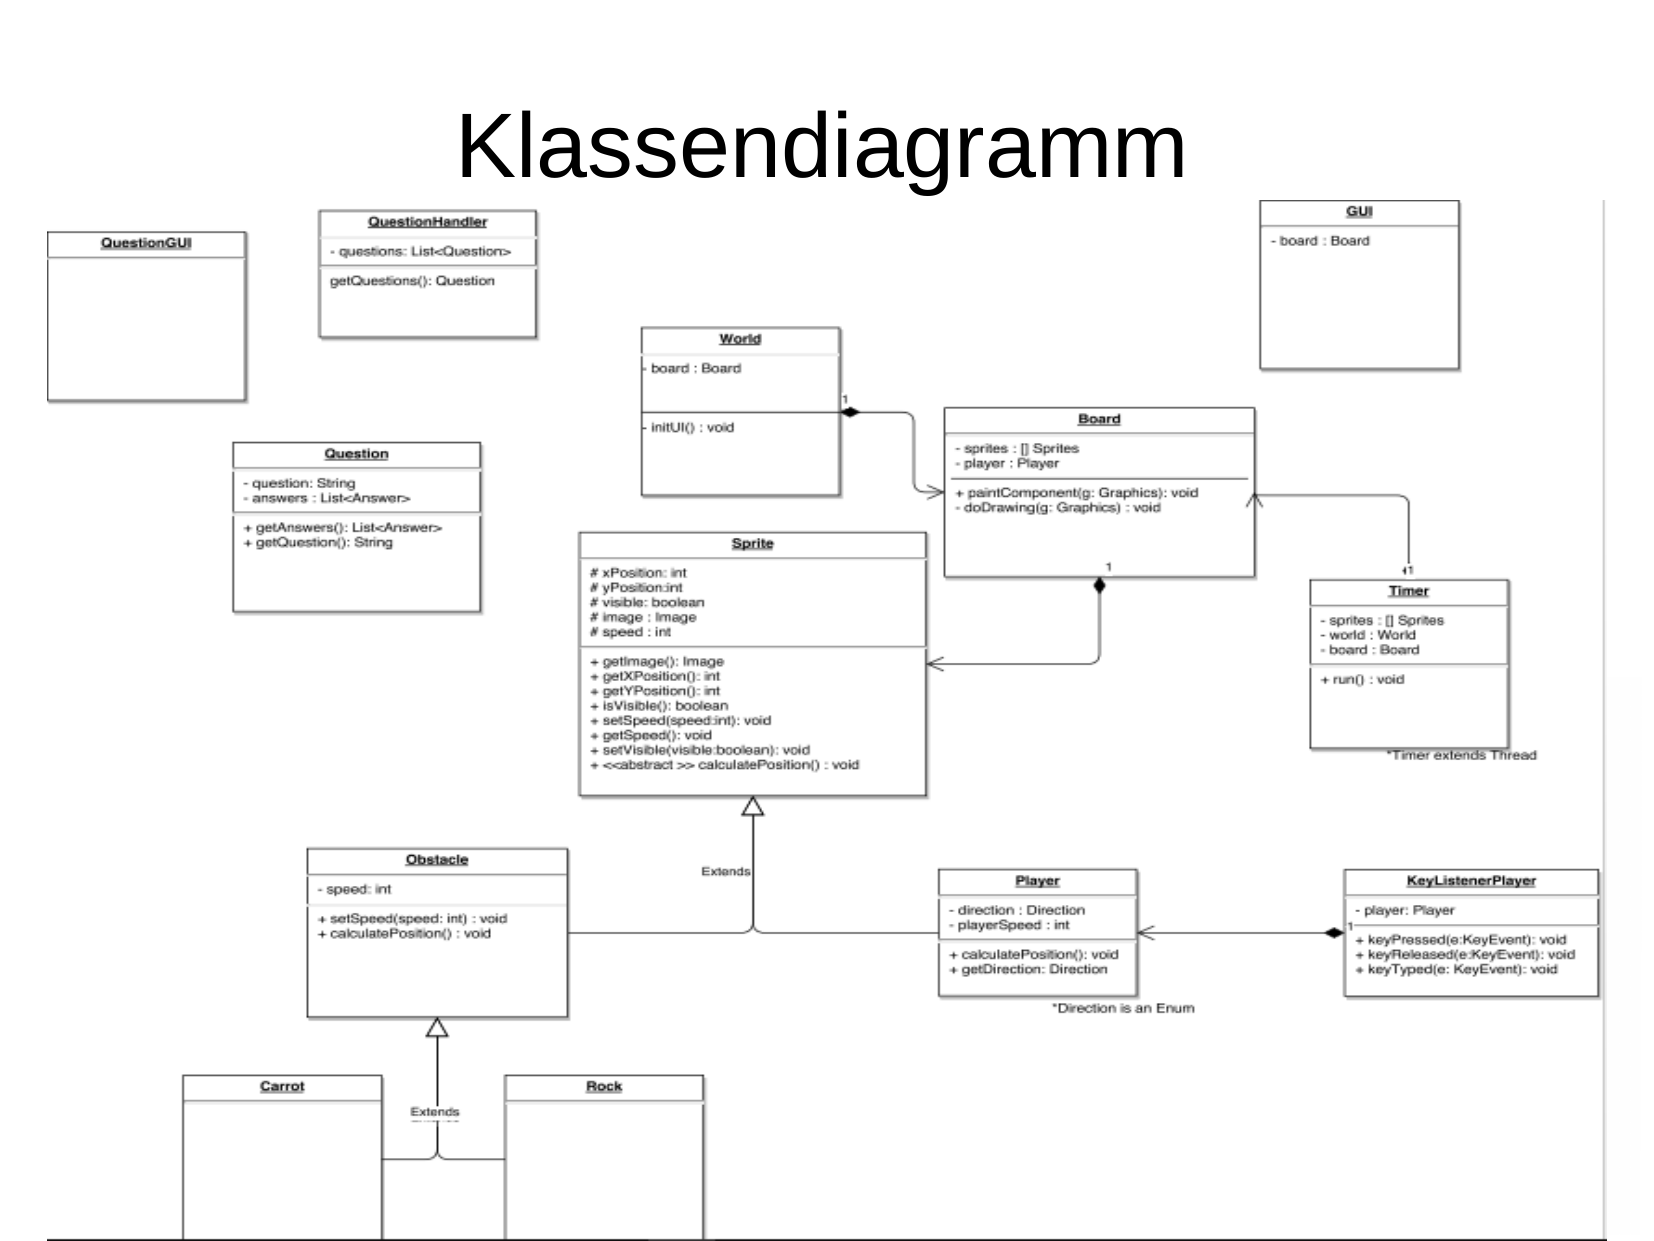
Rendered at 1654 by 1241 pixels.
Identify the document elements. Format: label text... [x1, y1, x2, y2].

title Klassendiagramm [96, 42, 1550, 200]
picture [47, 200, 1641, 1241]
